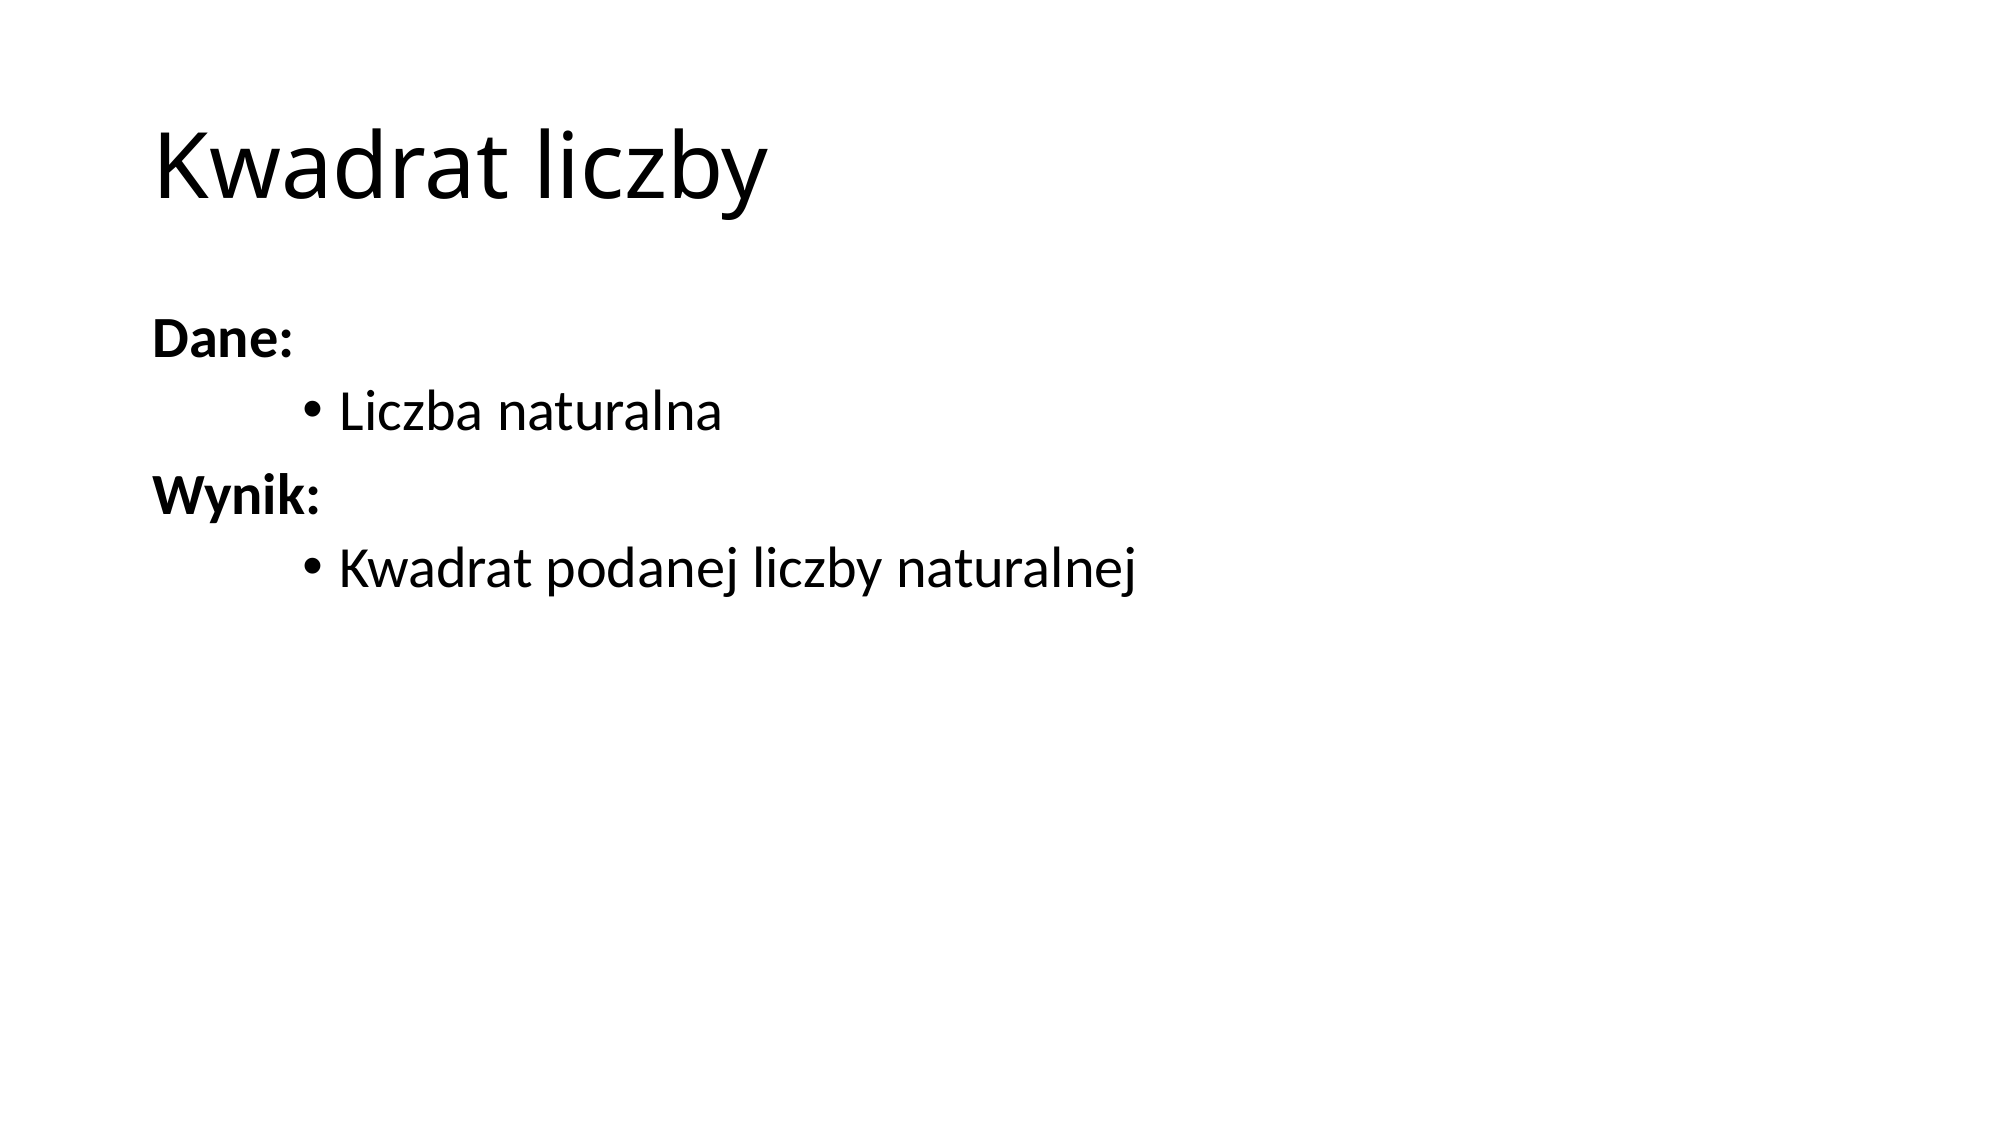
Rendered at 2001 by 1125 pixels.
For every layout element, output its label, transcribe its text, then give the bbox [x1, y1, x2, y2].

title Kwadrat liczby [137, 59, 1863, 278]
list Dane: Liczba naturalna Wynik: Kwadrat podanej liczby naturalnej [137, 299, 1863, 1014]
